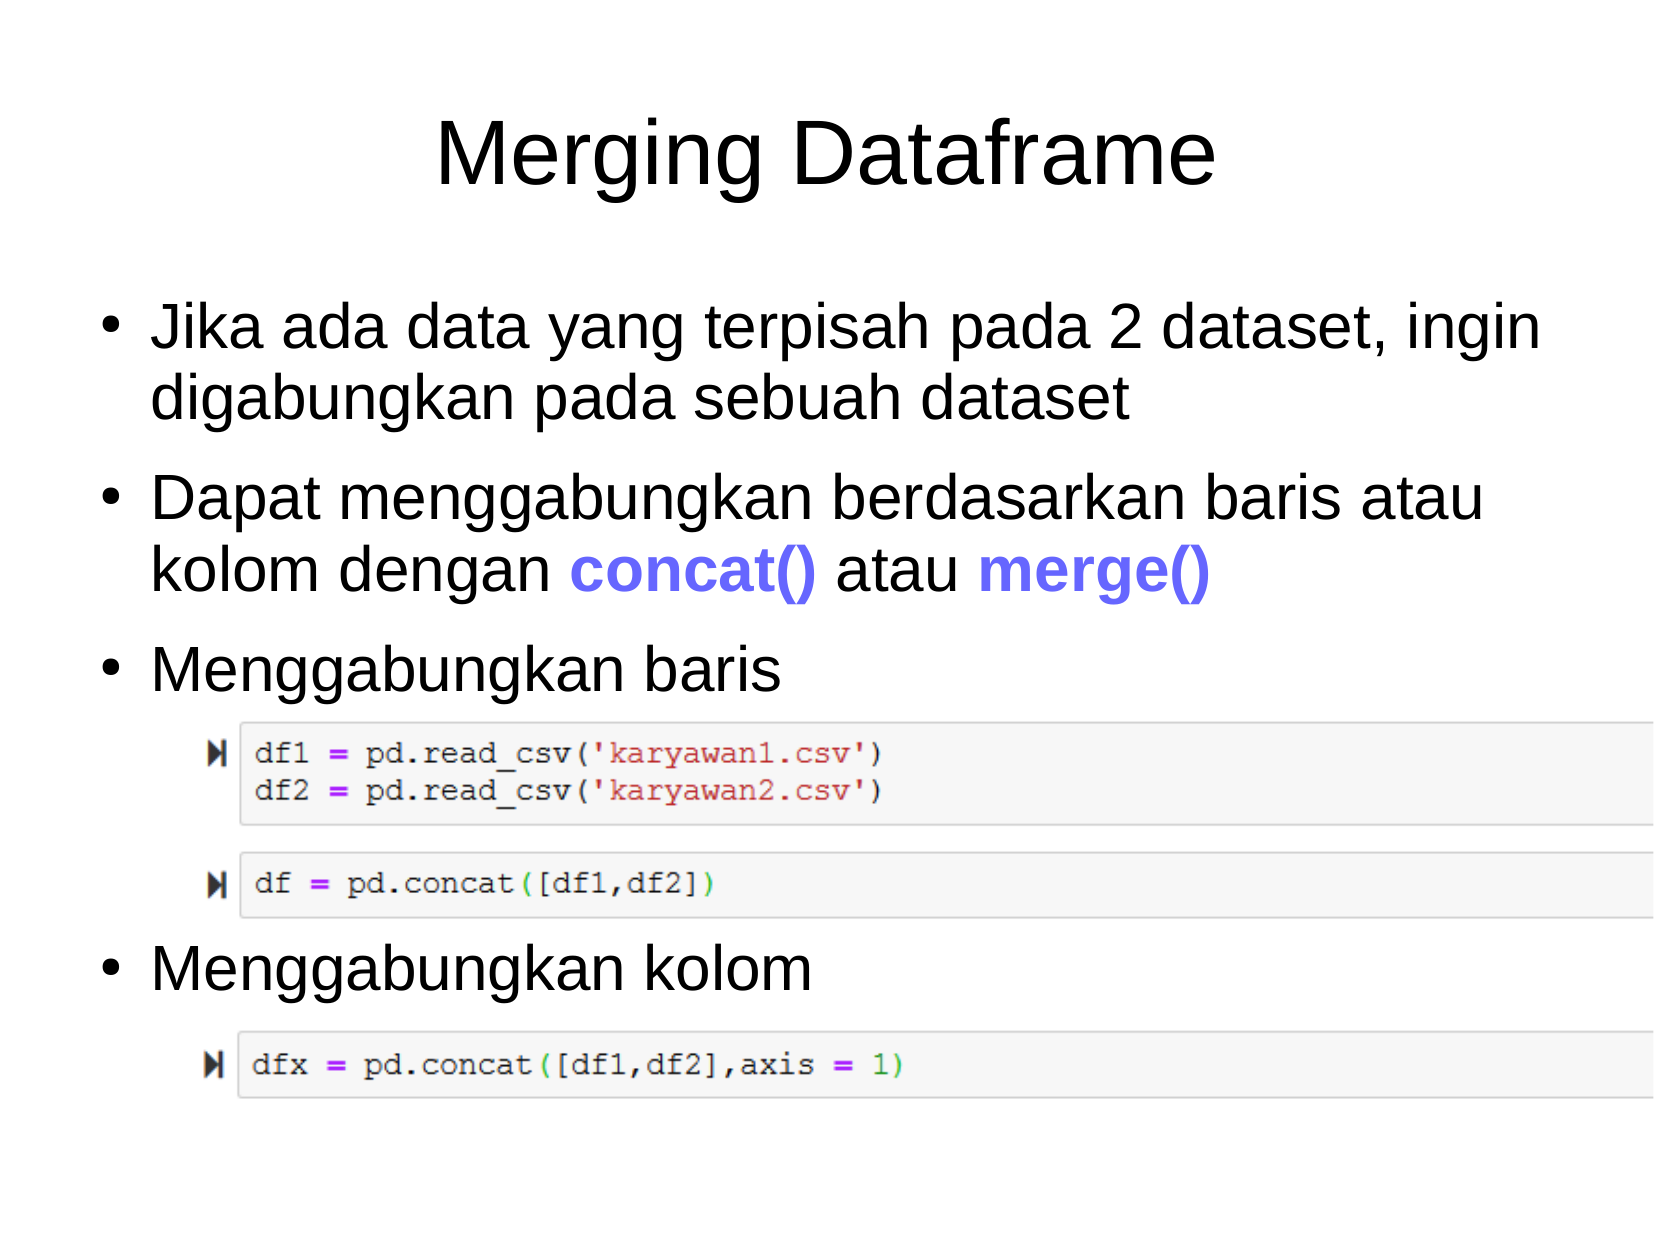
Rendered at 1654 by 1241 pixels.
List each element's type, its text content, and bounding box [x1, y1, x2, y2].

list Jika ada data yang terpisah pada 2 dataset, ingin digabungkan pada sebuah dataset Dapat menggabungkan berdasarkan baris atau kolom dengan concat() atau merge() Menggabungkan baris Menggabungkan kolom [82, 290, 1571, 1010]
picture [180, 1020, 1654, 1114]
title Merging Dataframe [82, 49, 1571, 257]
picture [190, 711, 1654, 932]
